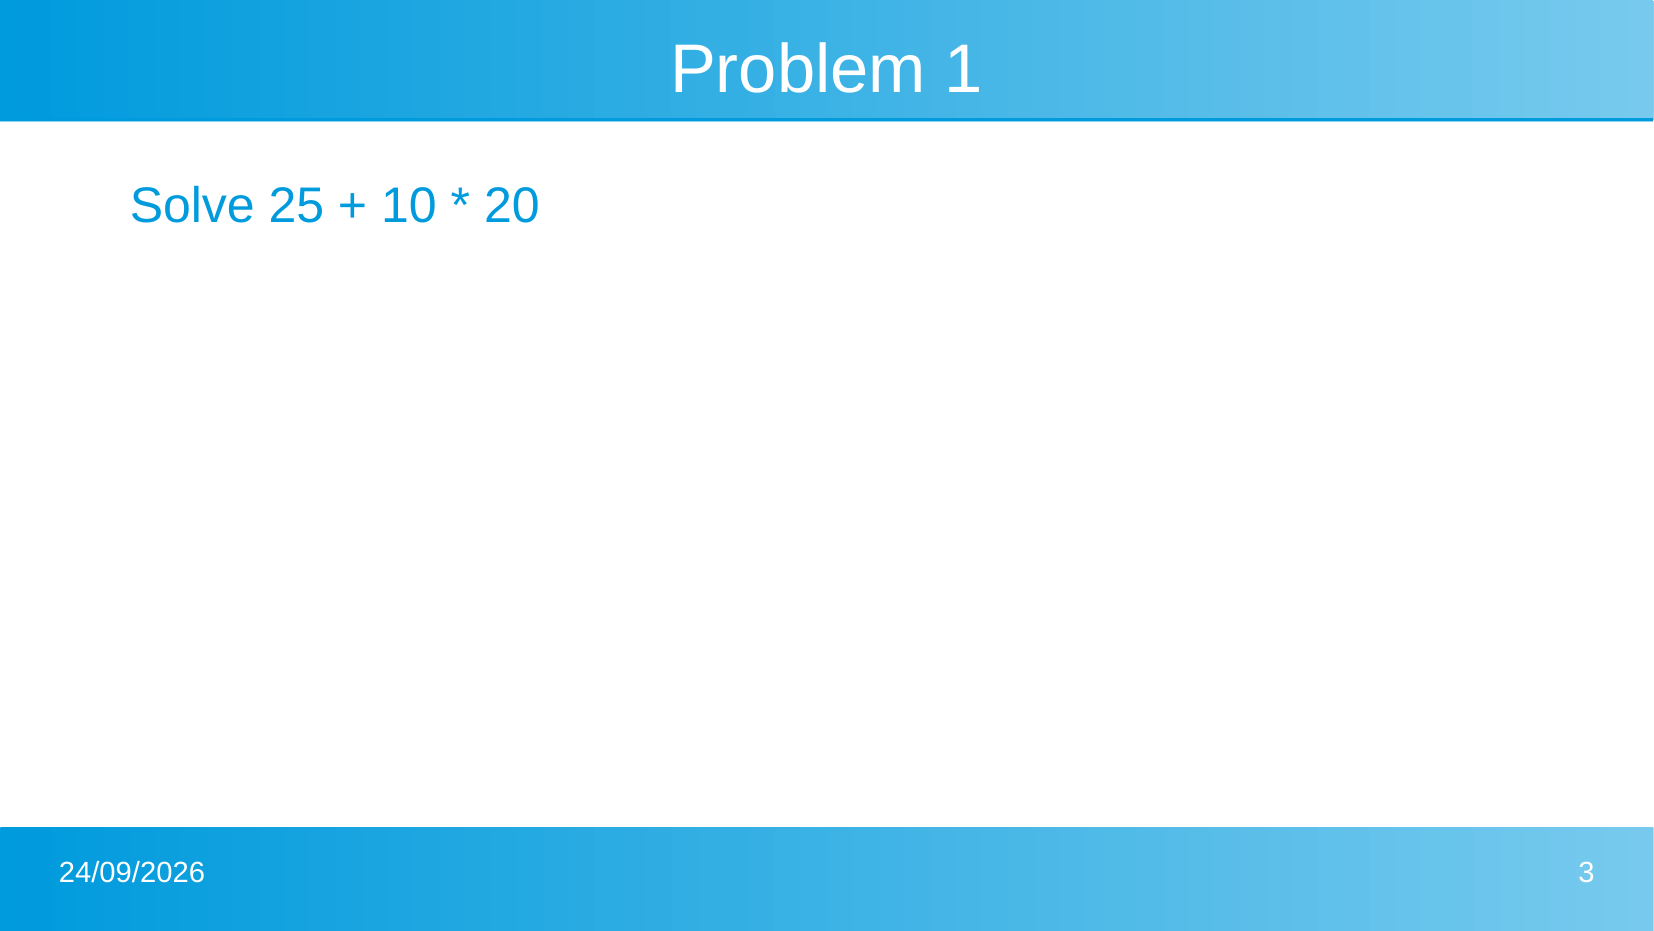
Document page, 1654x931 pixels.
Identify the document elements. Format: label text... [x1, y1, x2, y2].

list Solve 25 + 10 * 20 [59, 177, 1595, 768]
title Problem 1 [59, 29, 1595, 108]
